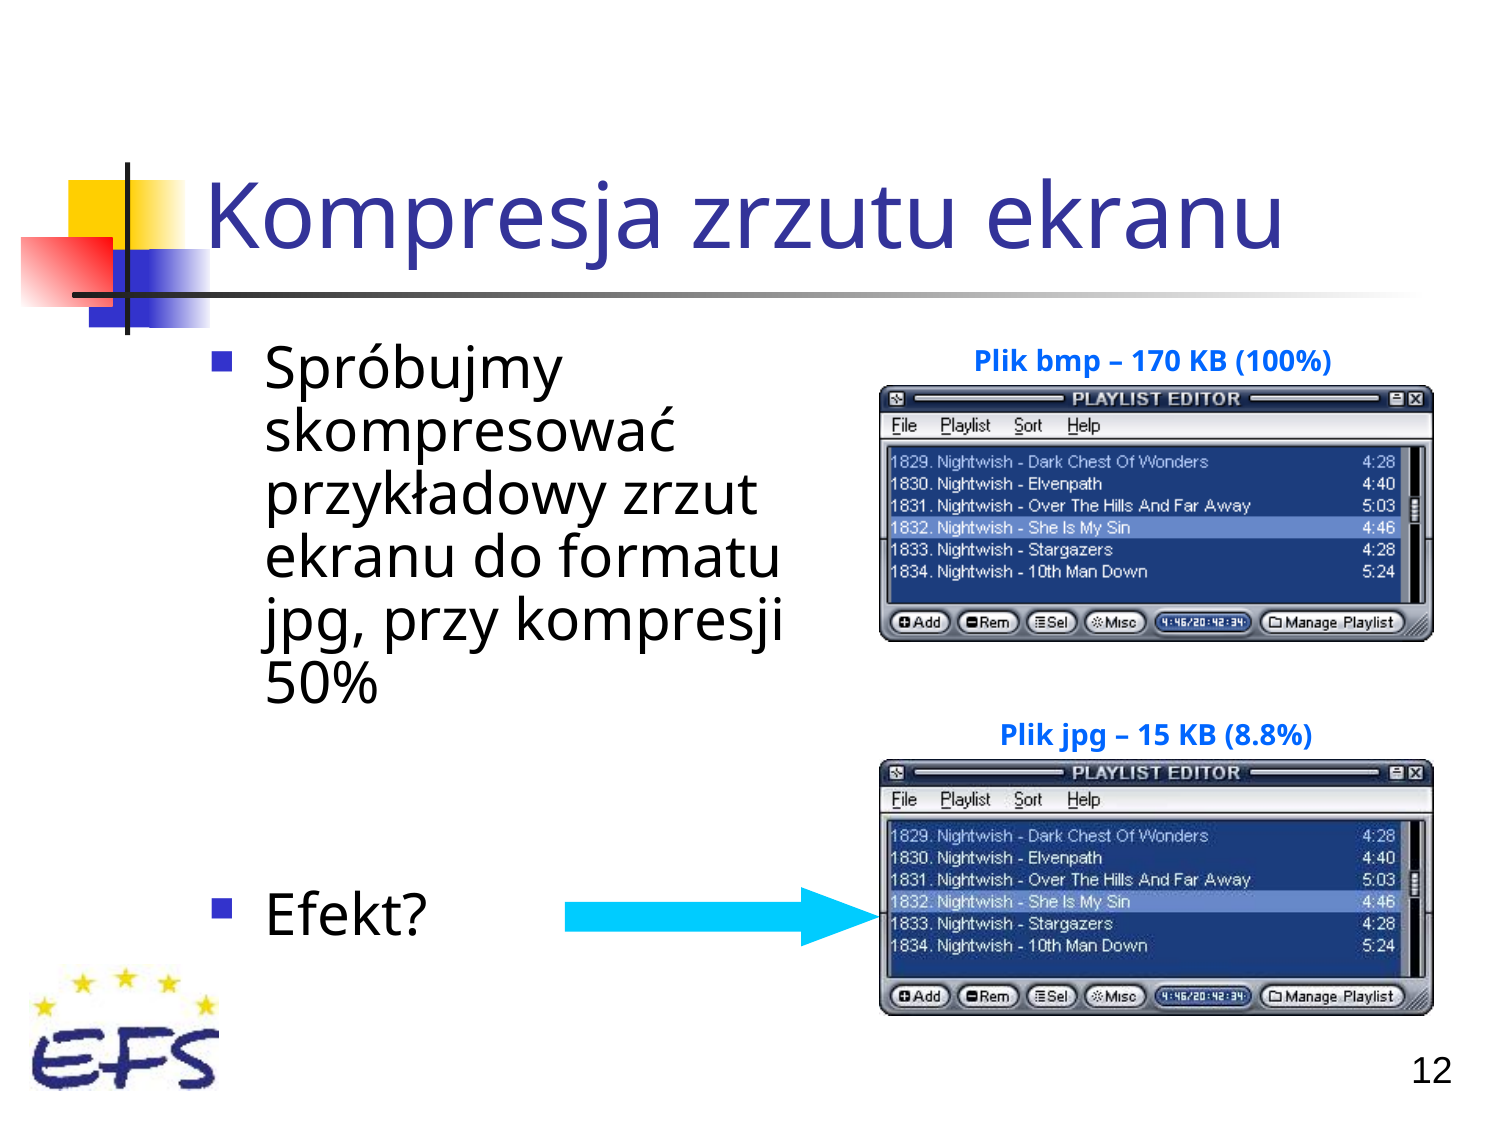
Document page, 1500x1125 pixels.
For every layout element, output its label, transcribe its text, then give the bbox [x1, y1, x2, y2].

text_box [564, 887, 879, 947]
title Kompresja zrzutu ekranu [188, 35, 1468, 276]
picture [29, 964, 219, 1091]
list Spróbujmy skompresować przykładowy zrzut ekranu do formatu jpg, przy kompresji 50% Efekt? [193, 331, 820, 1007]
text_box Plik bmp – 170 KB (100%) [879, 334, 1434, 386]
text_box Plik jpg – 15 KB (8.8%) [879, 708, 1434, 760]
picture [879, 760, 1434, 1016]
picture [879, 386, 1434, 642]
